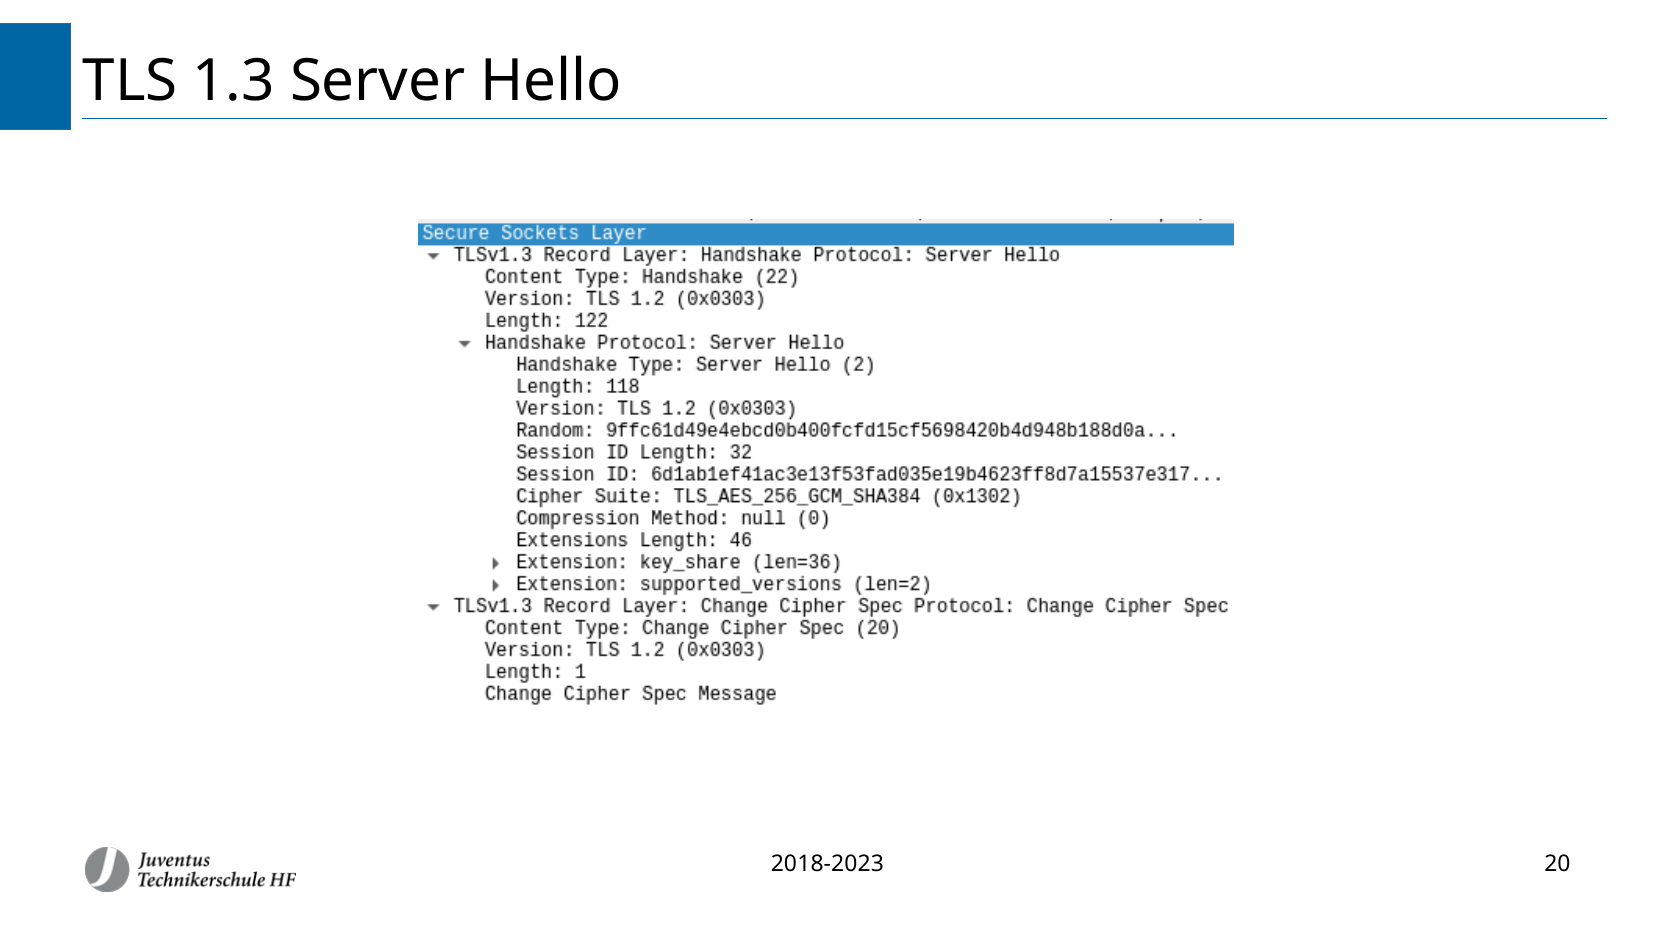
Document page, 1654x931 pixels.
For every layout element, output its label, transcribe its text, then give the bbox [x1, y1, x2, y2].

picture [418, 219, 1234, 708]
picture [85, 847, 296, 892]
title TLS 1.3 Server Hello [82, 37, 1571, 119]
